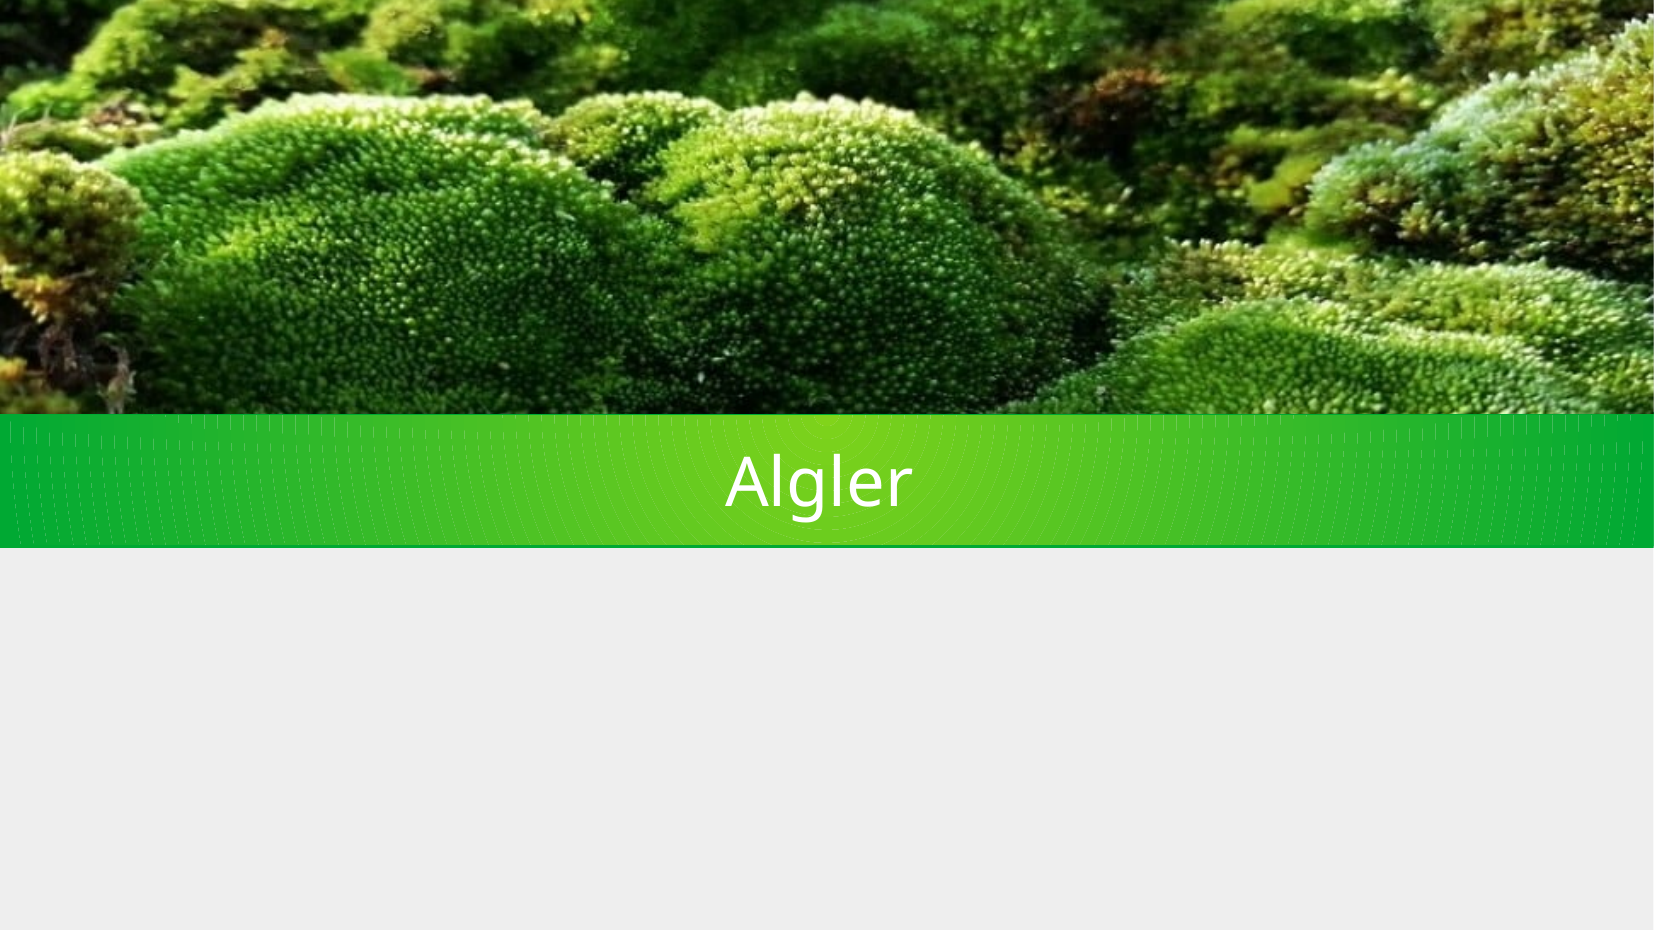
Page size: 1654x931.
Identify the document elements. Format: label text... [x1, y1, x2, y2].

title Algler [73, 428, 1565, 532]
picture [0, 0, 1654, 414]
